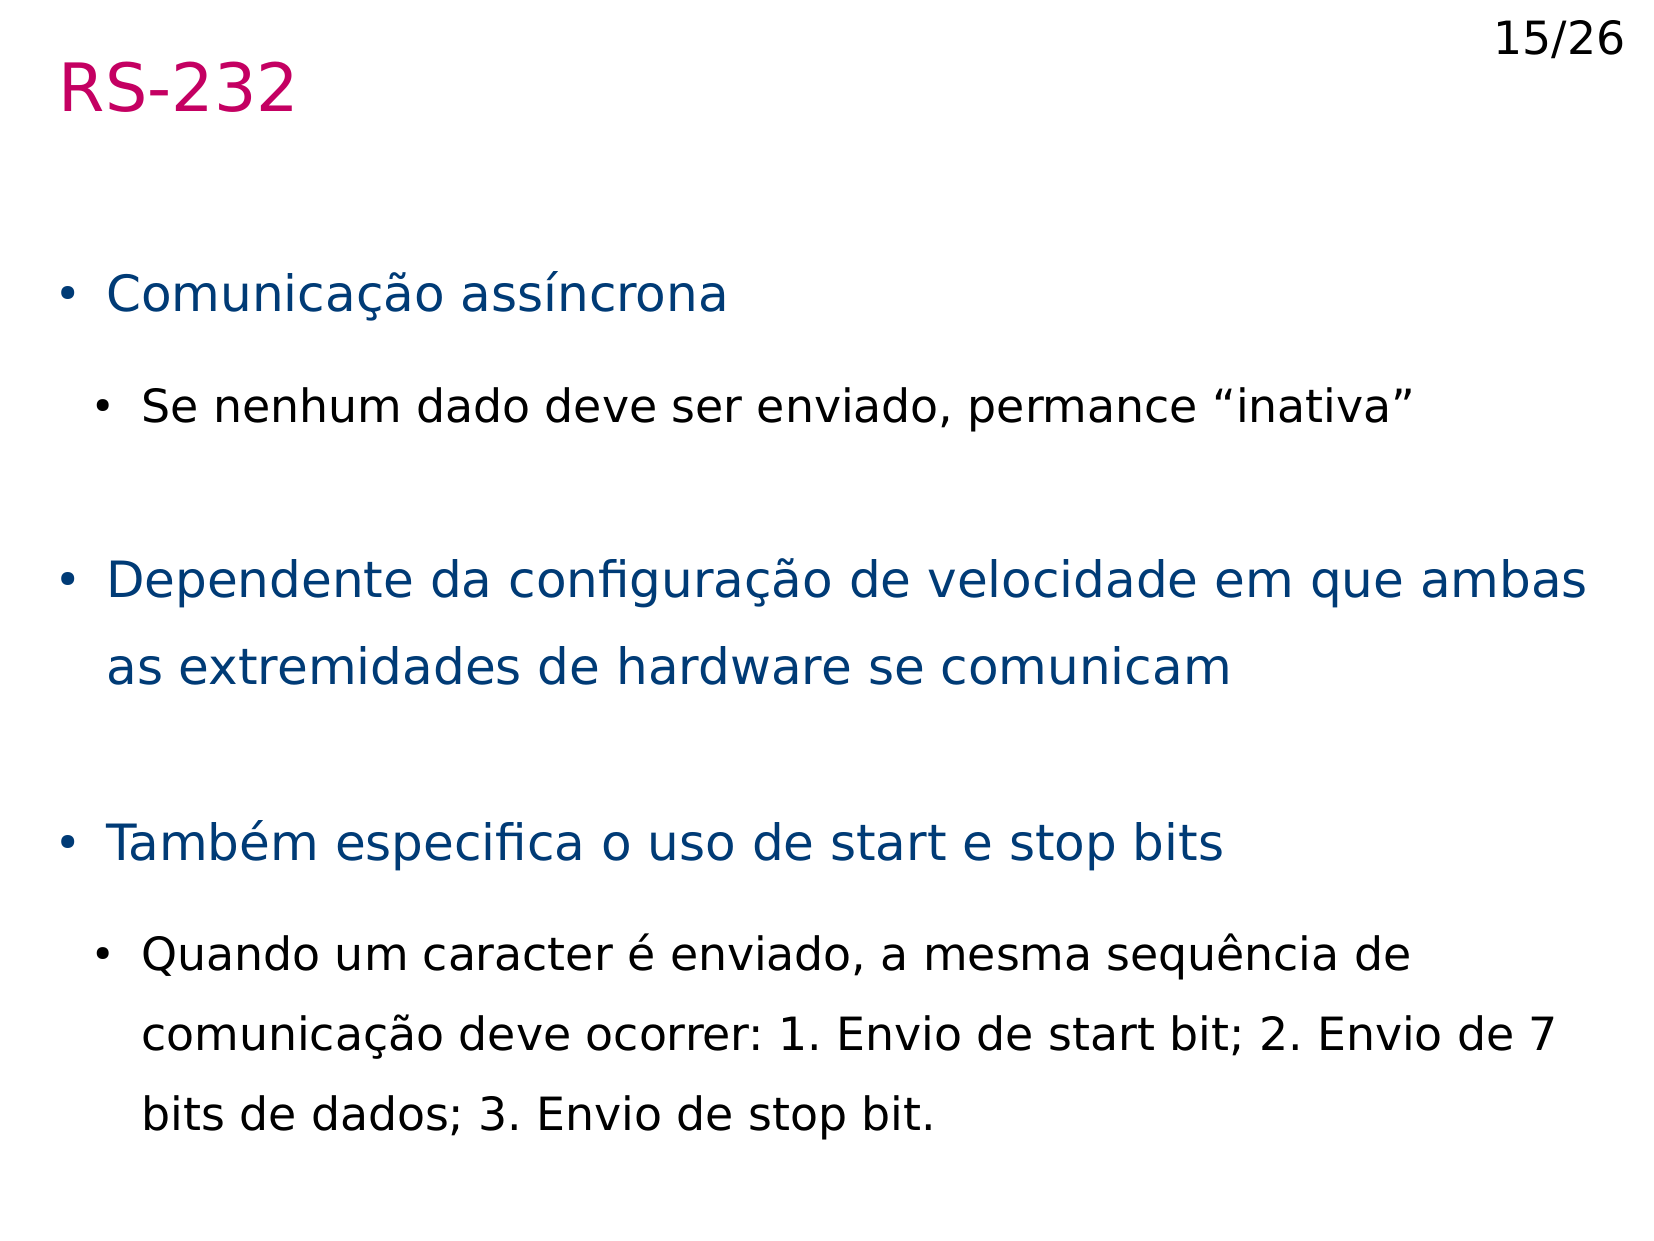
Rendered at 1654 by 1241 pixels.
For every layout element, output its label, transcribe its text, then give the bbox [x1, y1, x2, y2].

title RS-232 [59, 29, 1625, 148]
list Comunicação assíncrona Se nenhum dado deve ser enviado, permance “inativa” Dependente da configuração de velocidade em que ambas as extremidades de hardware se comunicam Também especifica o uso de start e stop bits Quando um caracter é enviado, a mesma sequência de comunicação deve ocorrer: 1. Envio de start bit; 2. Envio de 7 bits de dados; 3. Envio de stop bit. [59, 236, 1625, 1211]
